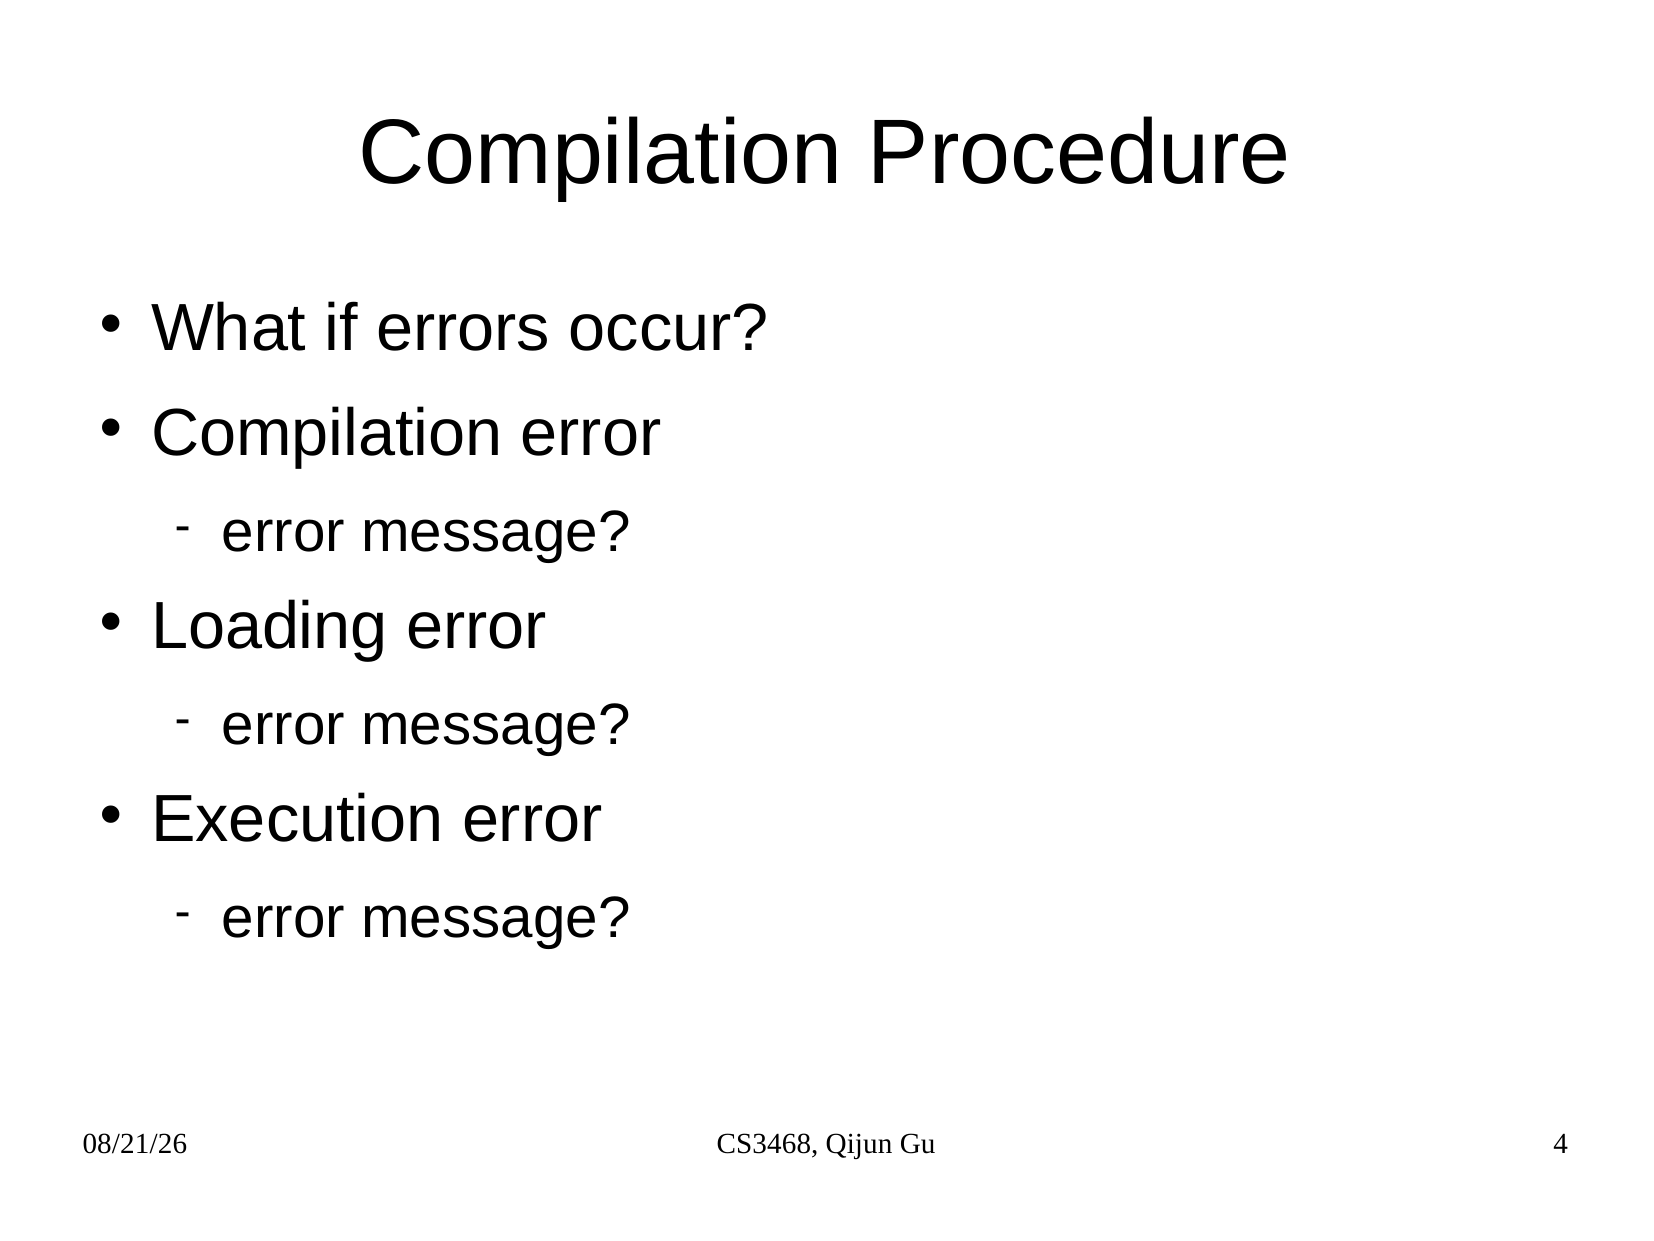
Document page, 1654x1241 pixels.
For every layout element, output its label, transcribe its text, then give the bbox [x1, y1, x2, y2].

list What if errors occur? Compilation error error message? Loading error error message? Execution error error message? [82, 290, 1568, 1092]
title Compilation Procedure [82, 56, 1568, 247]
